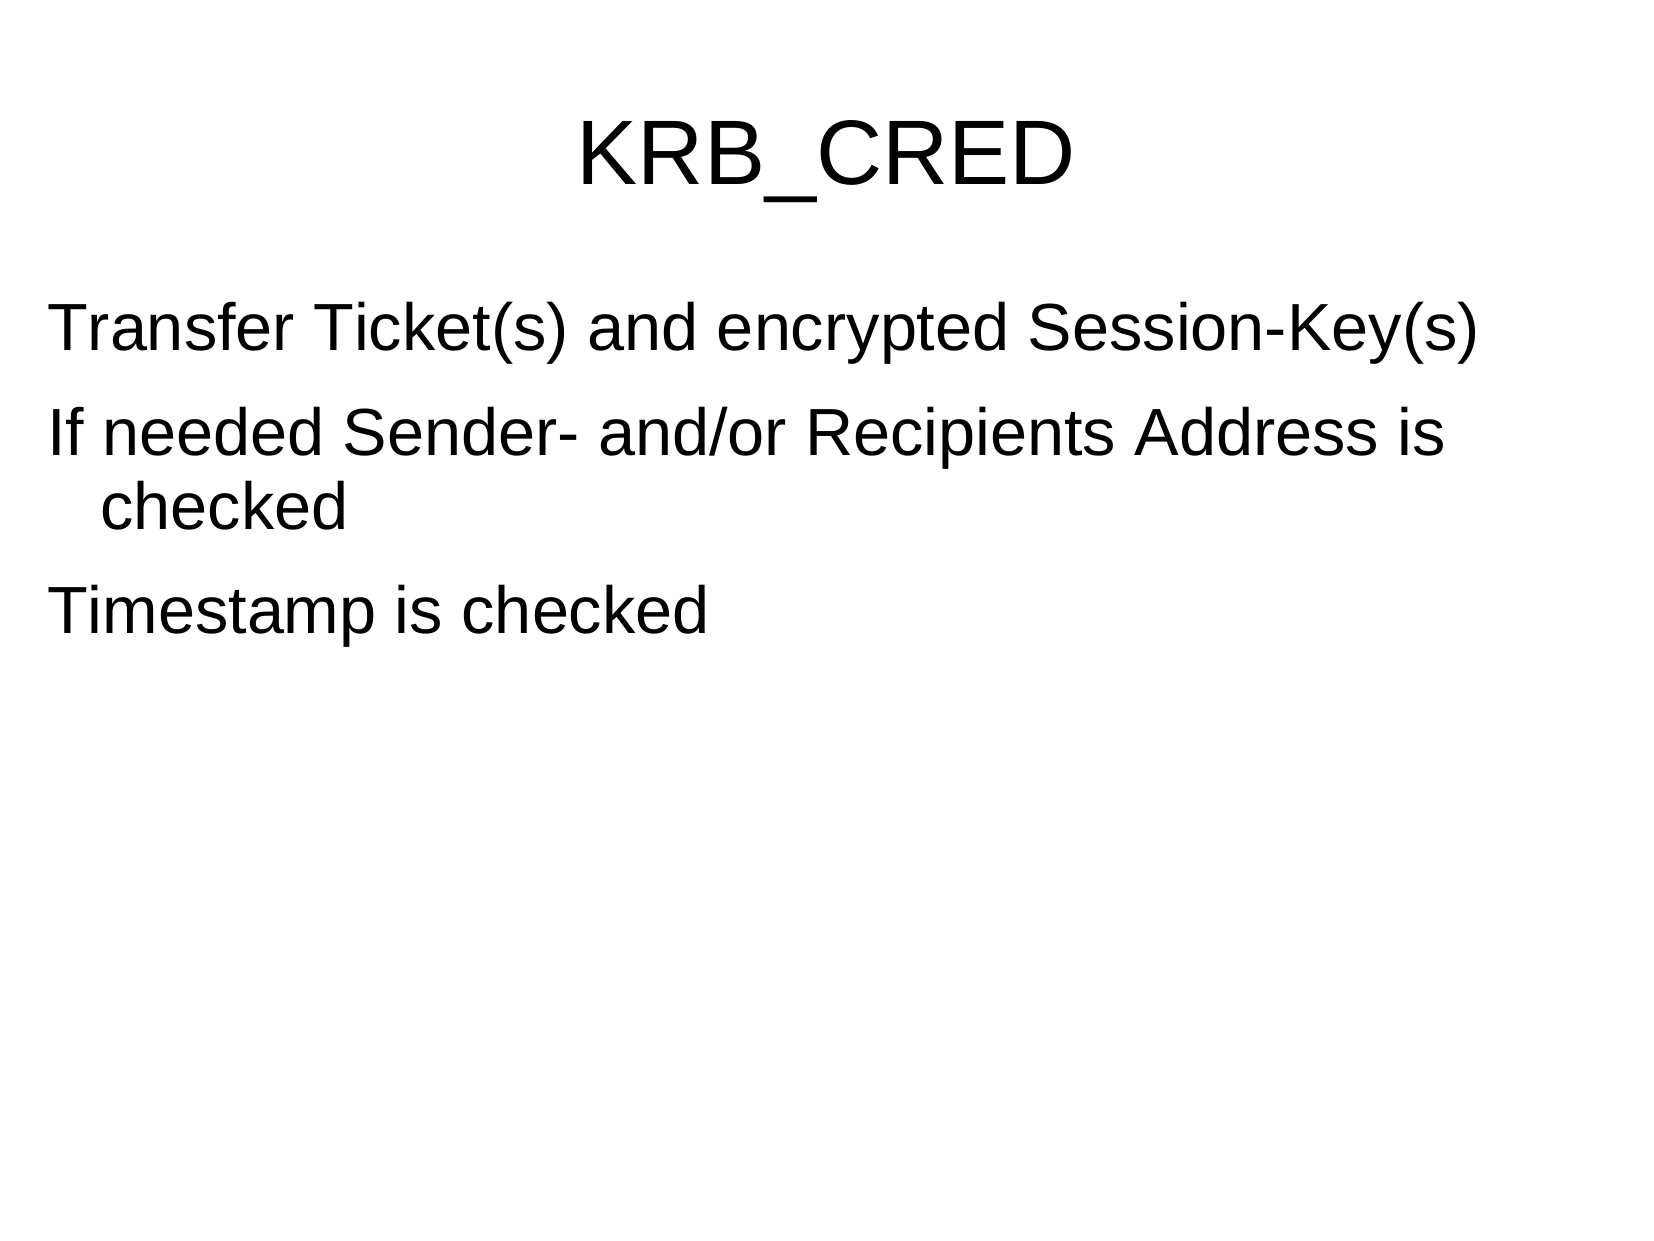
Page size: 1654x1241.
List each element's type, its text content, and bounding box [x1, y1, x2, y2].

list Transfer Ticket(s) and encrypted Session-Key(s) If needed Sender- and/or Recipients Address is checked Timestamp is checked [29, 290, 1625, 1094]
title KRB_CRED [82, 49, 1571, 257]
